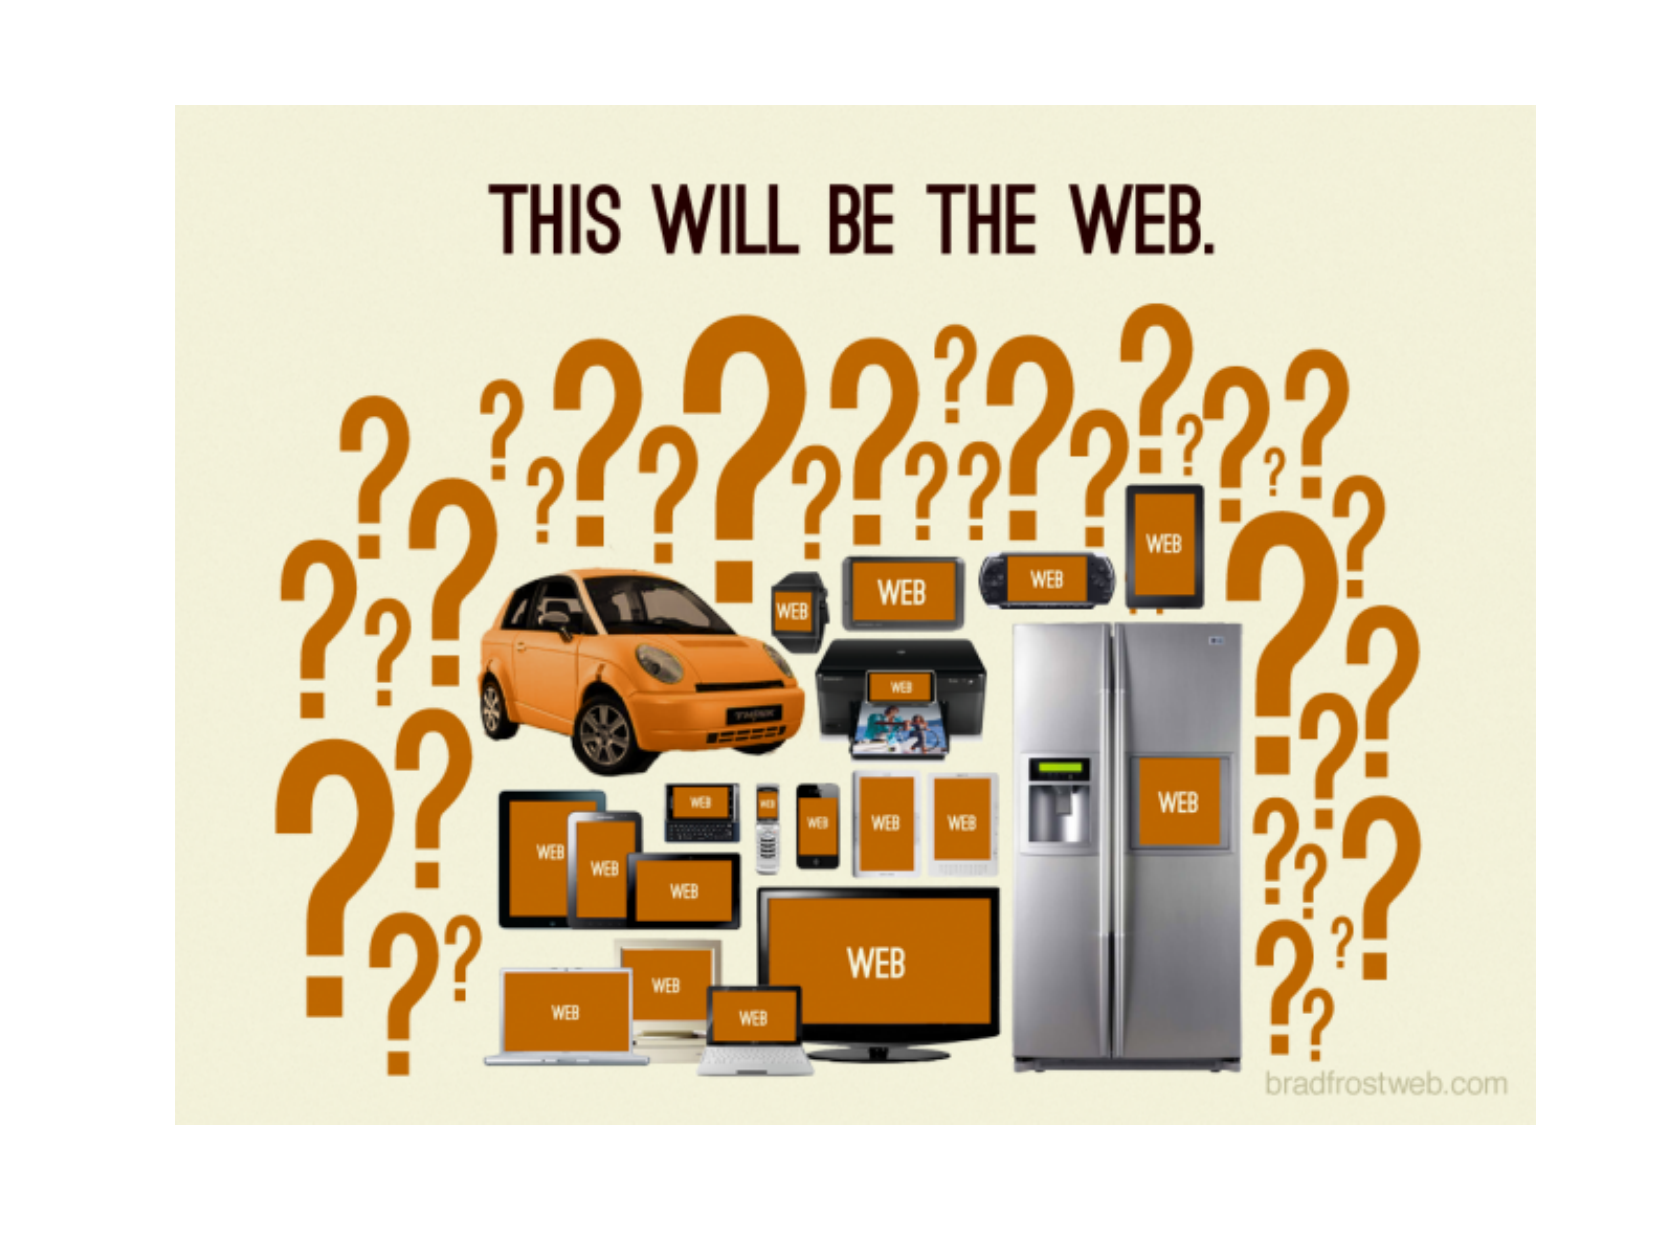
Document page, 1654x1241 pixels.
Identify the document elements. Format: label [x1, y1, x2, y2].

picture [175, 105, 1536, 1125]
